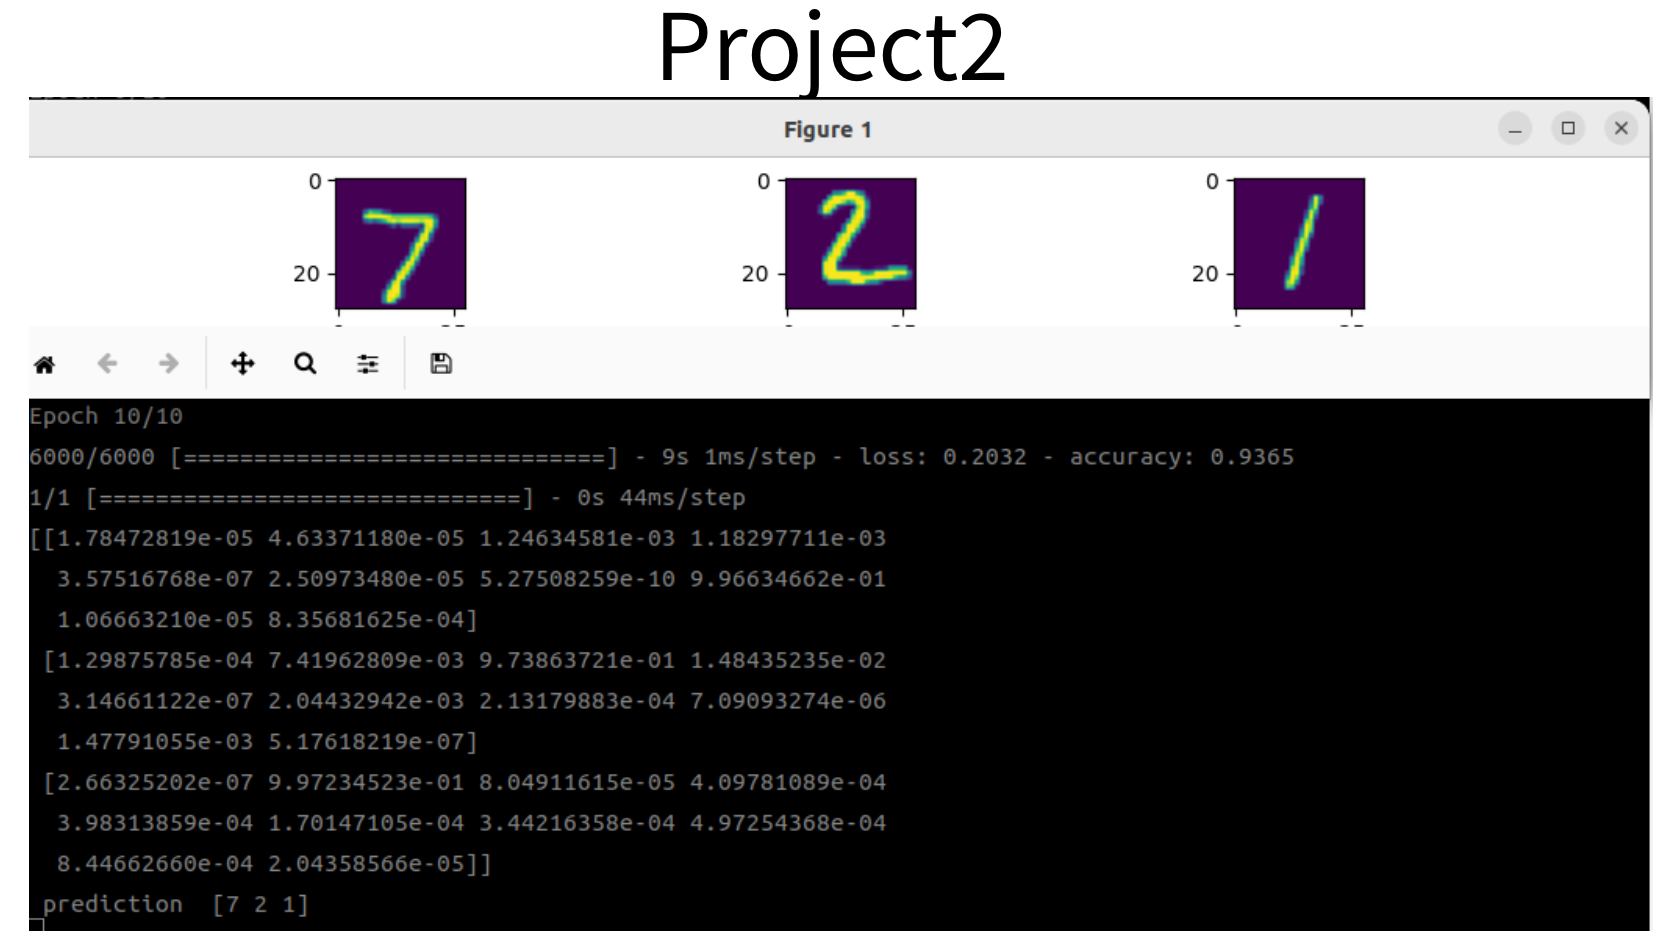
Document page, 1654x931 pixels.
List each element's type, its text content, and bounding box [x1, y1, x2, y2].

picture [29, 97, 1653, 931]
title Project2 [88, 0, 1577, 97]
